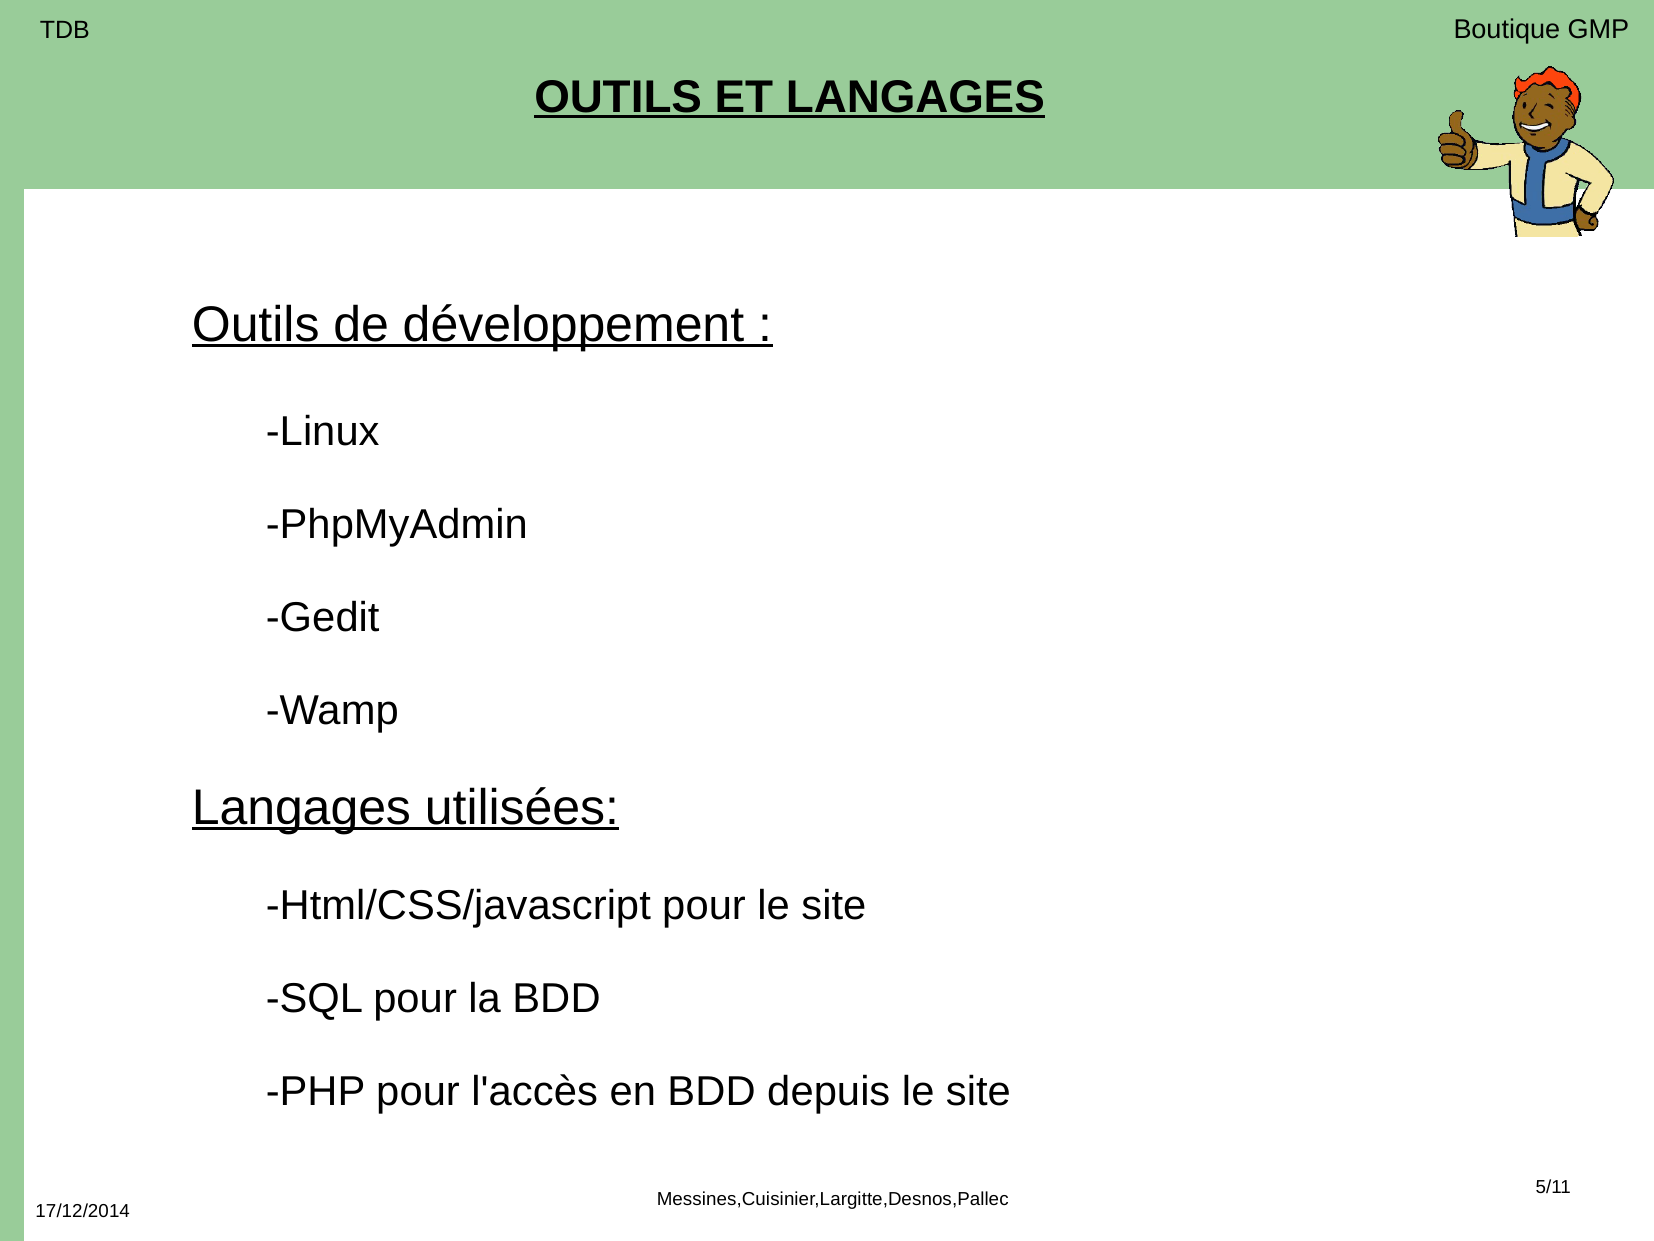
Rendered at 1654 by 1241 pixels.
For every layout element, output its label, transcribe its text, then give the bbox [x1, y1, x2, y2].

text_box 17/12/2014 [24, 1192, 154, 1229]
text_box Messines,Cuisinier,Largitte,Desnos,Pallec [625, 1169, 1040, 1229]
picture [1417, 46, 1654, 260]
text_box OUTILS ET LANGAGES [519, 63, 1241, 130]
text_box TDB [23, 11, 107, 48]
text_box 5/11 [1464, 1157, 1642, 1217]
text_box Boutique GMP [1429, 0, 1654, 60]
text_box [0, 0, 1429, 1241]
text_box Outils de développement : -Linux -PhpMyAdmin -Gedit -Wamp Langages utilisées: -Html/CSS/javascript pour le site -SQL pour la BDD -PHP pour l'accès en BDD depuis le site [177, 189, 1418, 1052]
